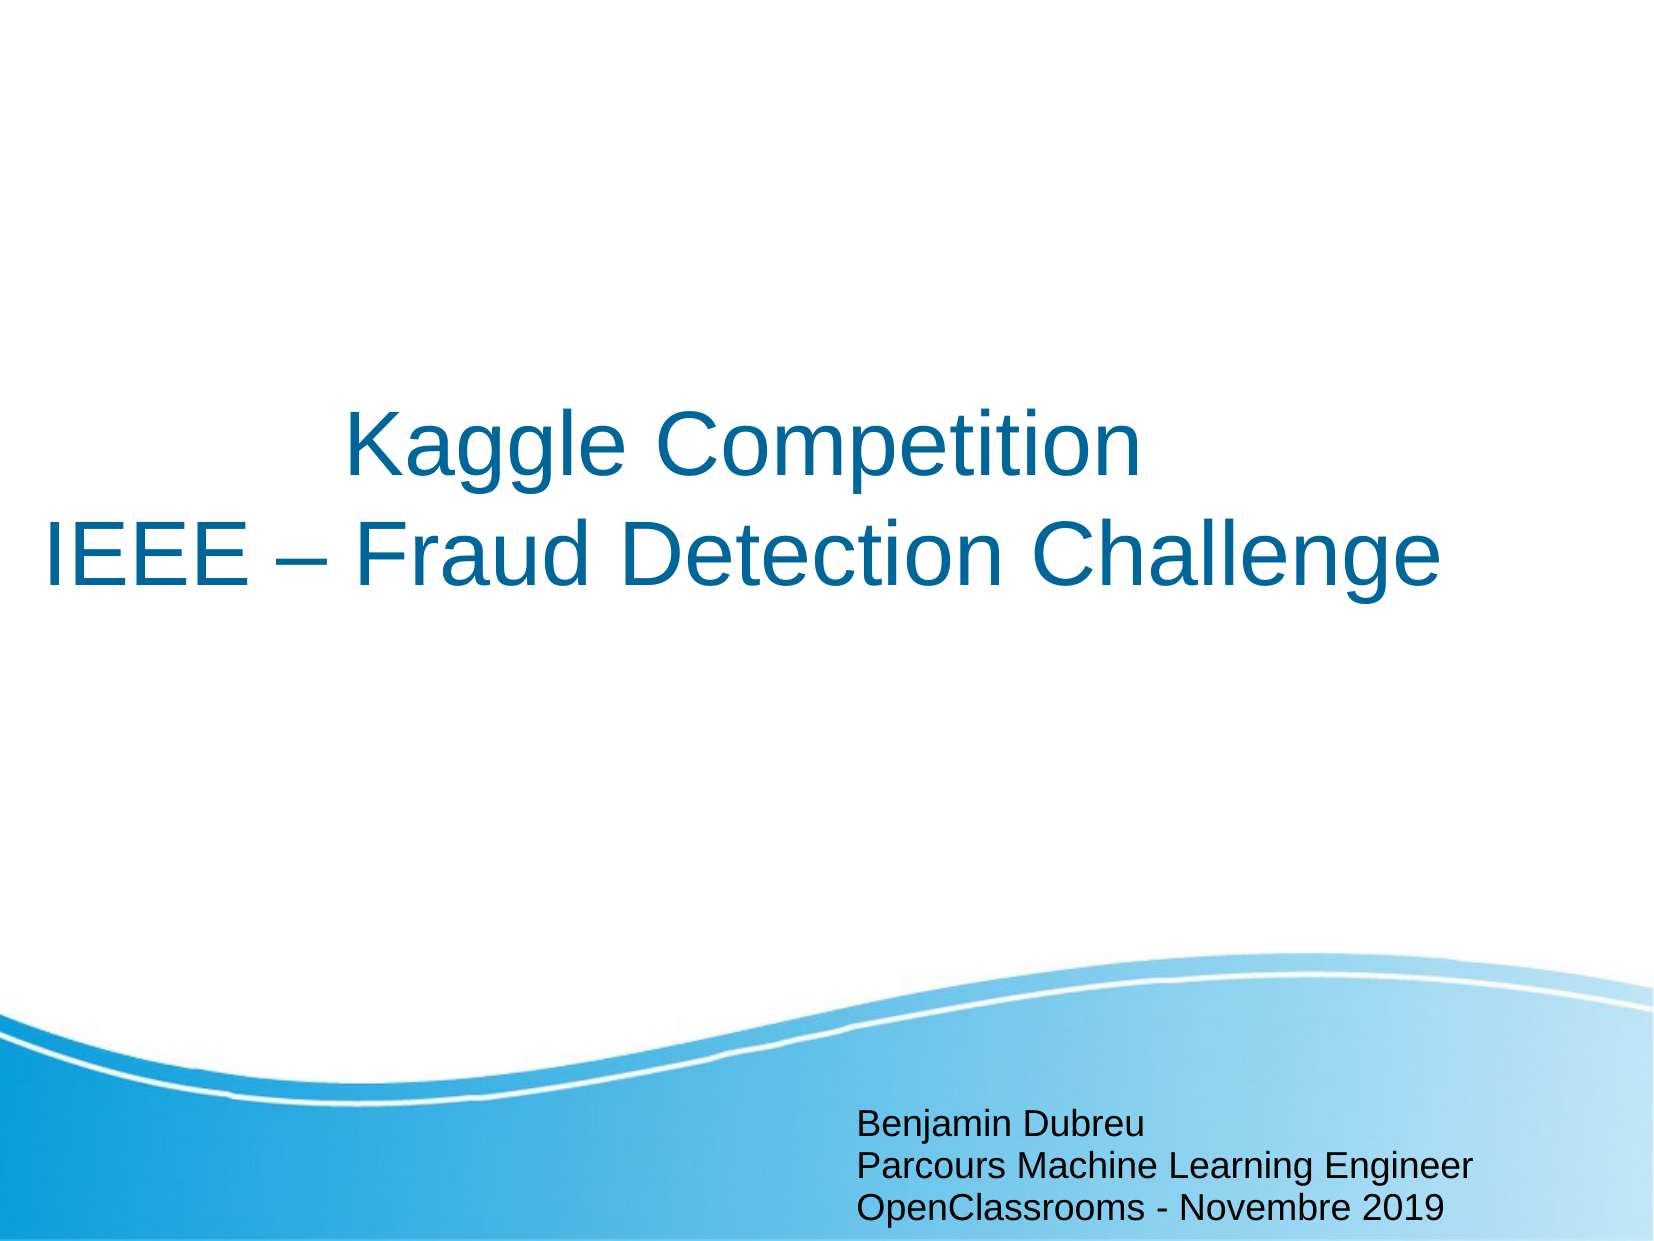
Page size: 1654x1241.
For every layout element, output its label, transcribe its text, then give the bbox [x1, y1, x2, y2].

title Kaggle Competition IEEE – Fraud Detection Challenge [0, 384, 1489, 592]
text_box Benjamin Dubreu Parcours Machine Learning Engineer OpenClassrooms - Novembre 2019 [841, 1095, 1489, 1236]
